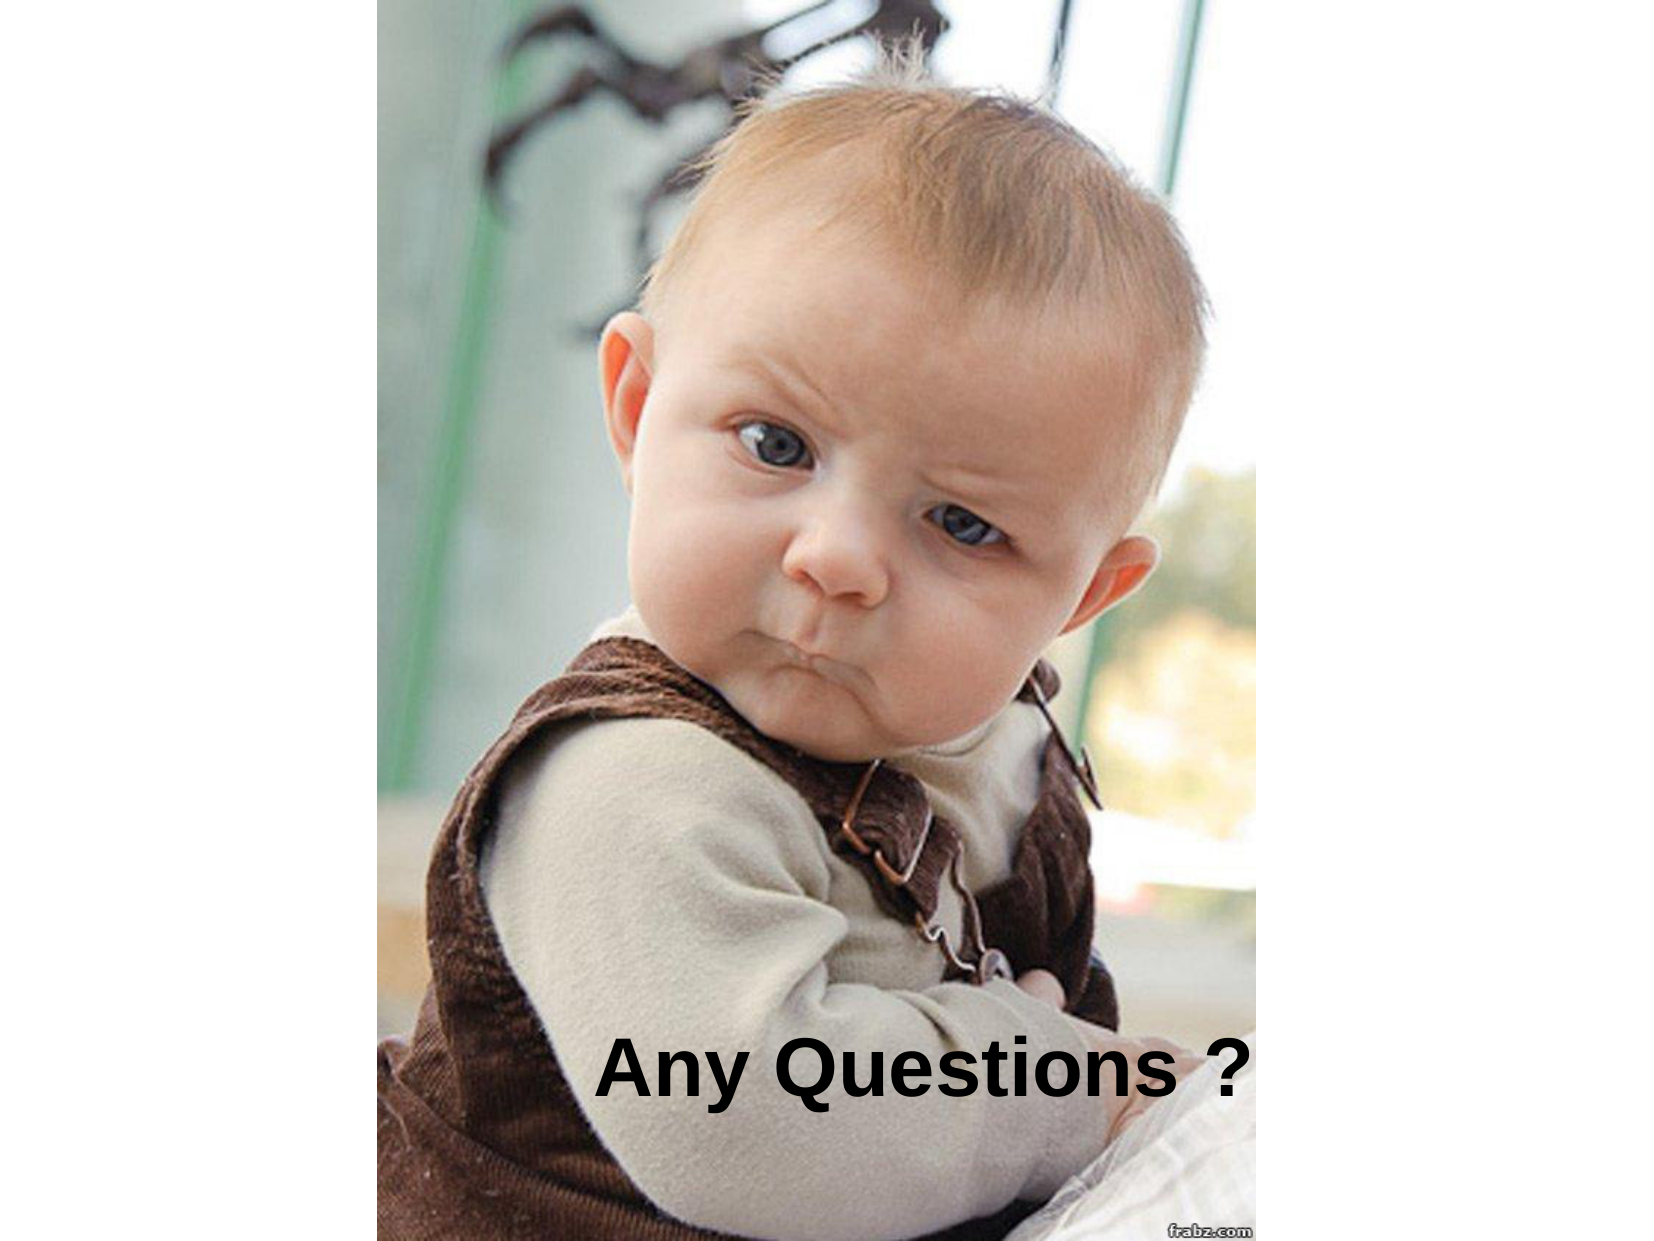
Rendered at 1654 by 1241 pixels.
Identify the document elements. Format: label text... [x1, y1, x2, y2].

picture [377, 0, 1256, 1241]
text_box Any Questions ? [578, 1013, 1270, 1123]
